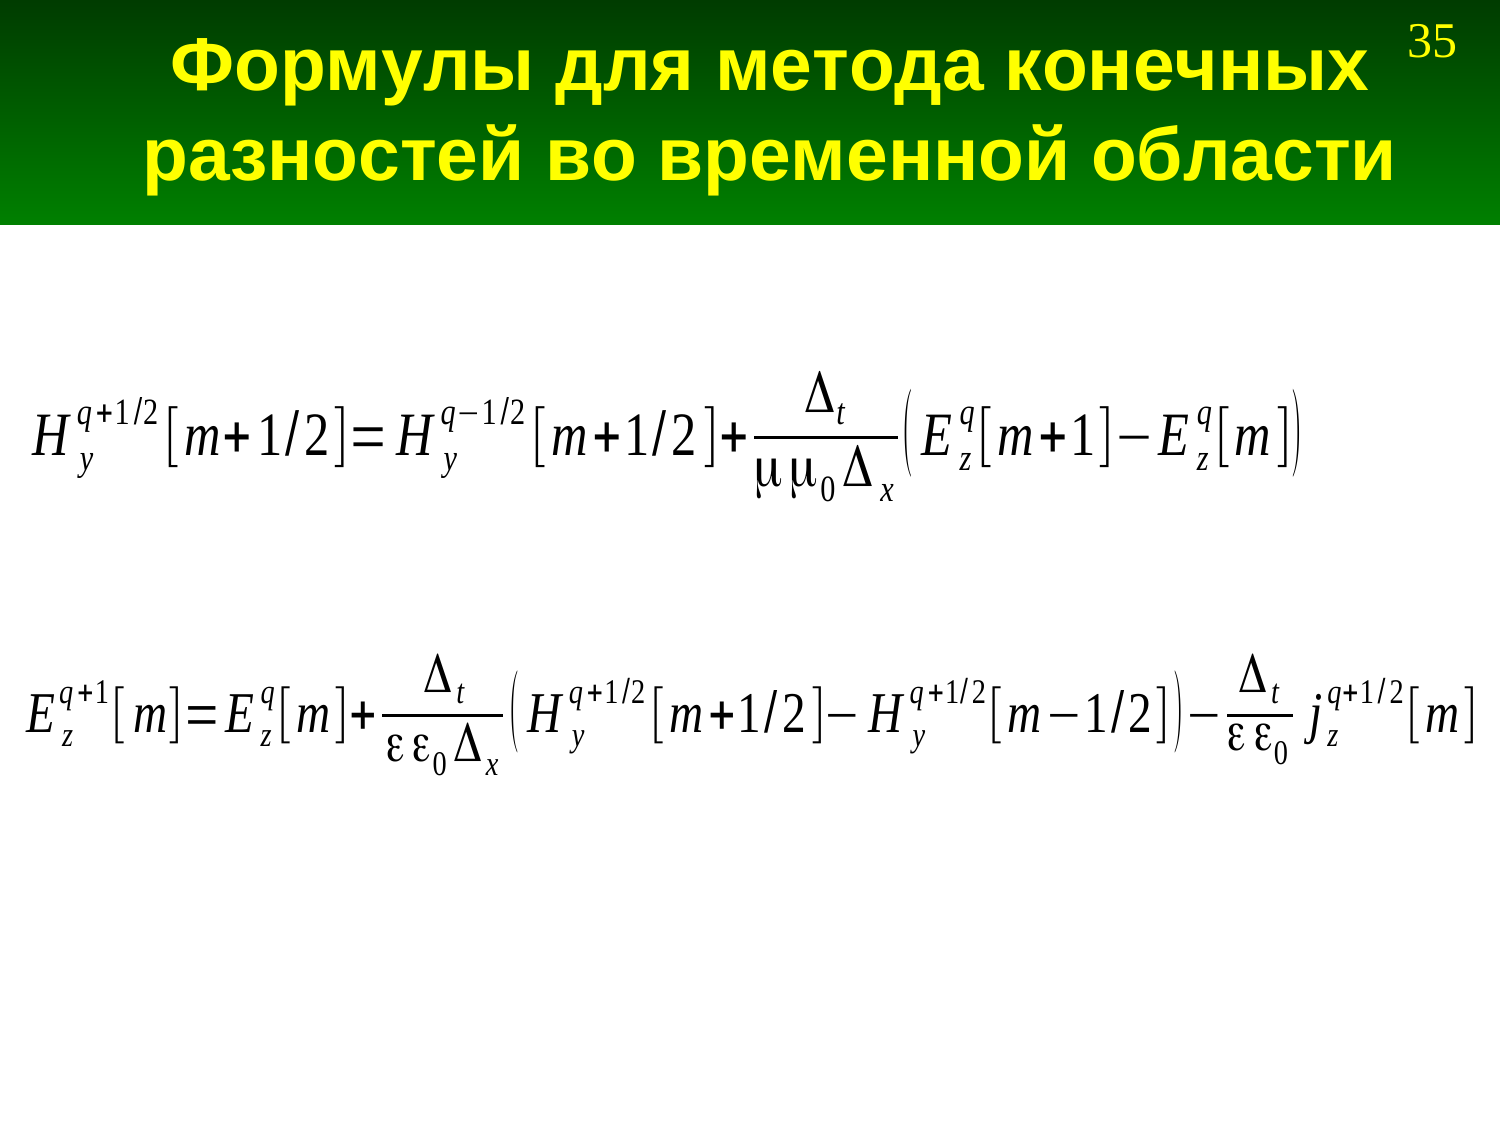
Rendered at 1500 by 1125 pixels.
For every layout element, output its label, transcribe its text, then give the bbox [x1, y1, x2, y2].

chart [16, 366, 1316, 510]
chart [11, 649, 1489, 783]
title Формулы для метода конечных разностей во временной области [100, 7, 1441, 204]
